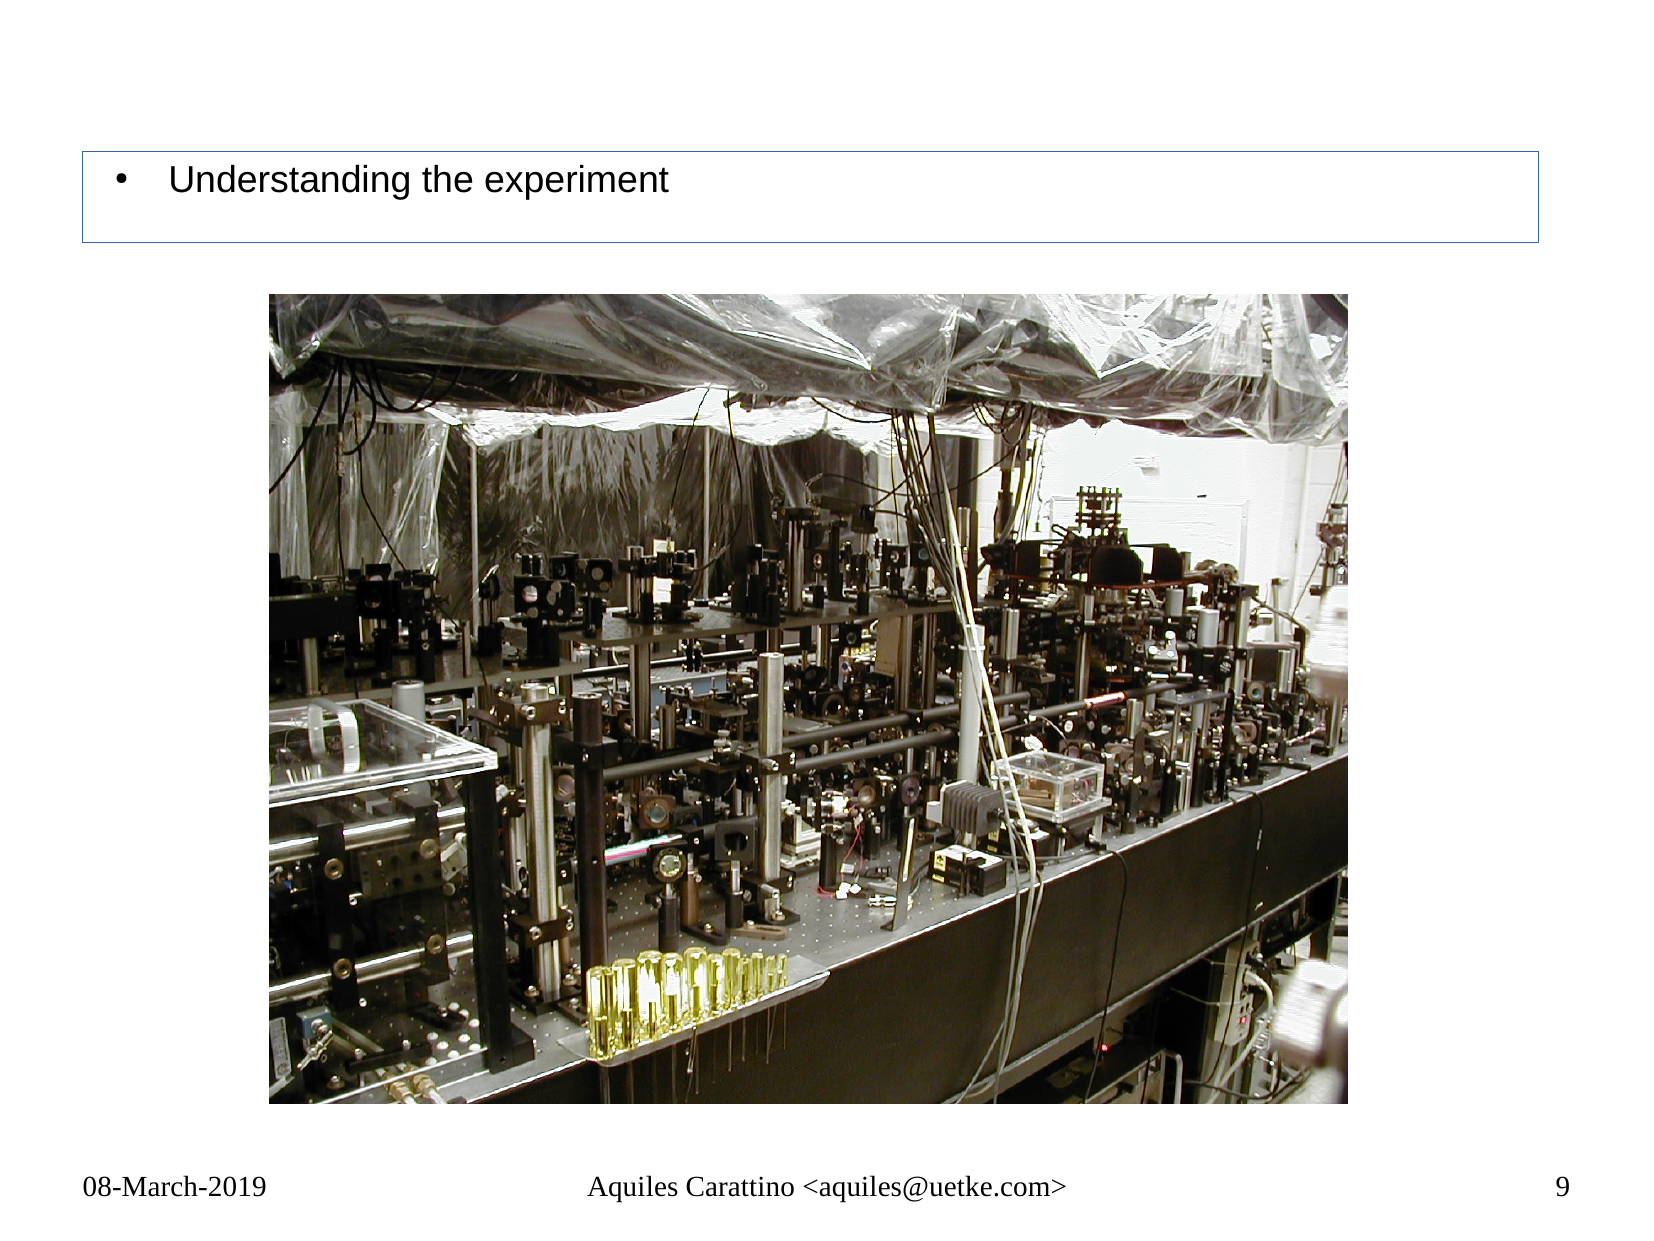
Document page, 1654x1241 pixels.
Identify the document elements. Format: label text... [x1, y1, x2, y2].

picture [269, 294, 1348, 1104]
text_box Understanding the experiment [82, 151, 1539, 243]
